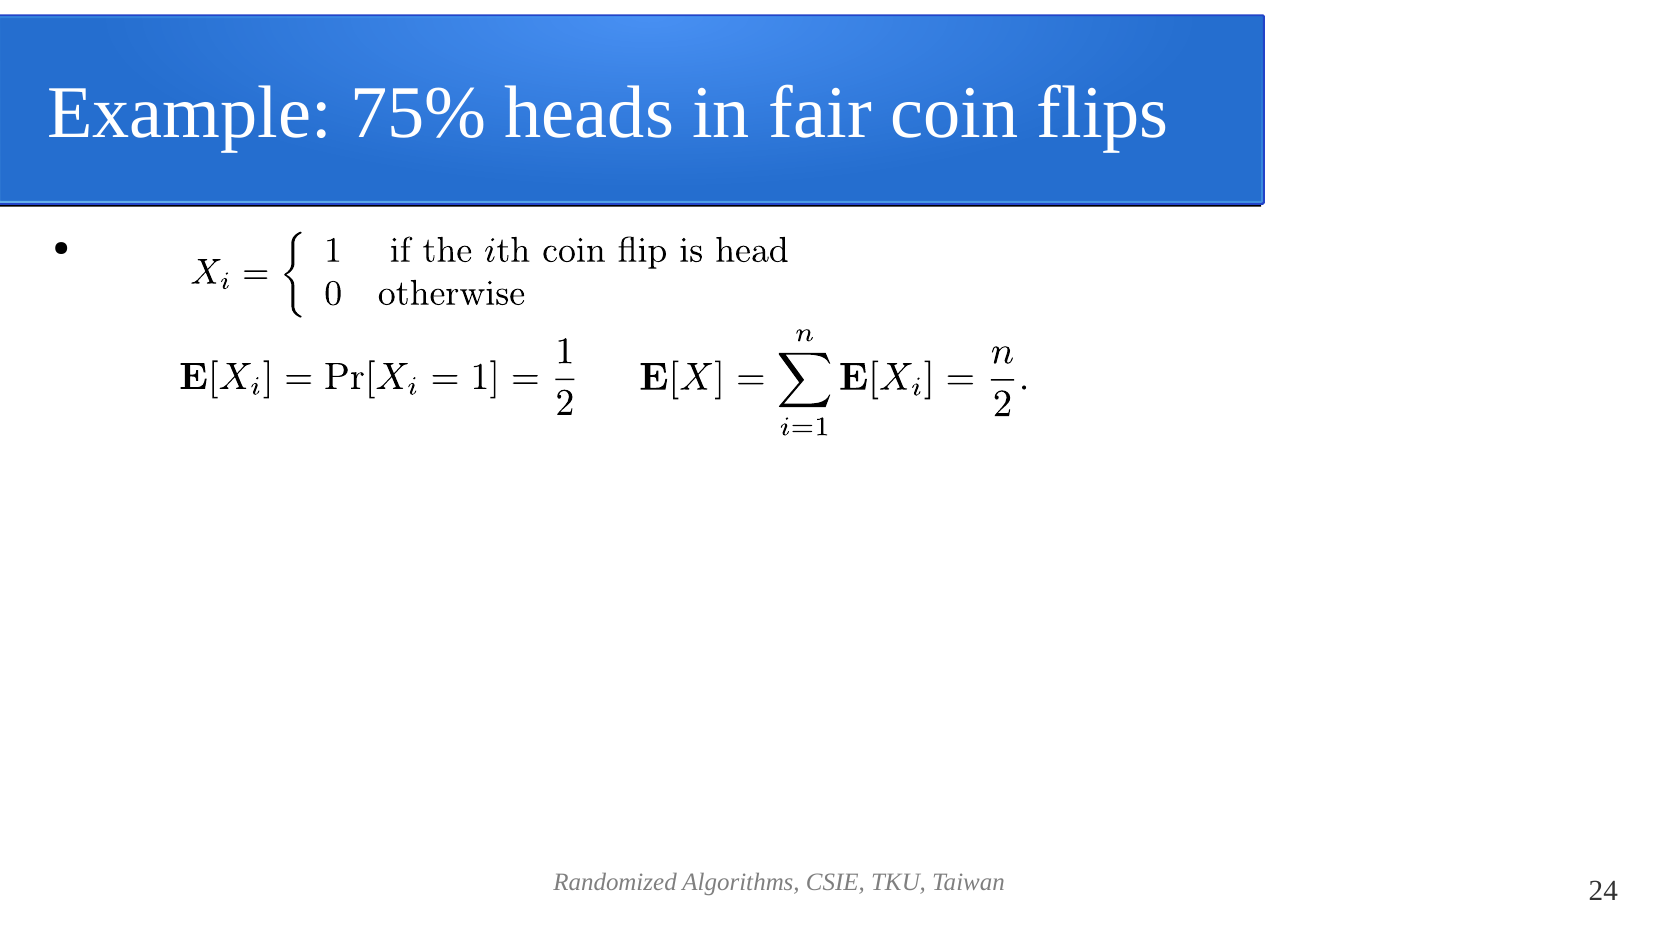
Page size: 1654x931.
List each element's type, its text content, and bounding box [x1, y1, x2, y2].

picture [637, 327, 1028, 438]
title Example: 75% heads in fair coin flips [47, 35, 1199, 189]
list [35, 224, 1524, 764]
picture [188, 230, 789, 319]
picture [177, 336, 576, 417]
